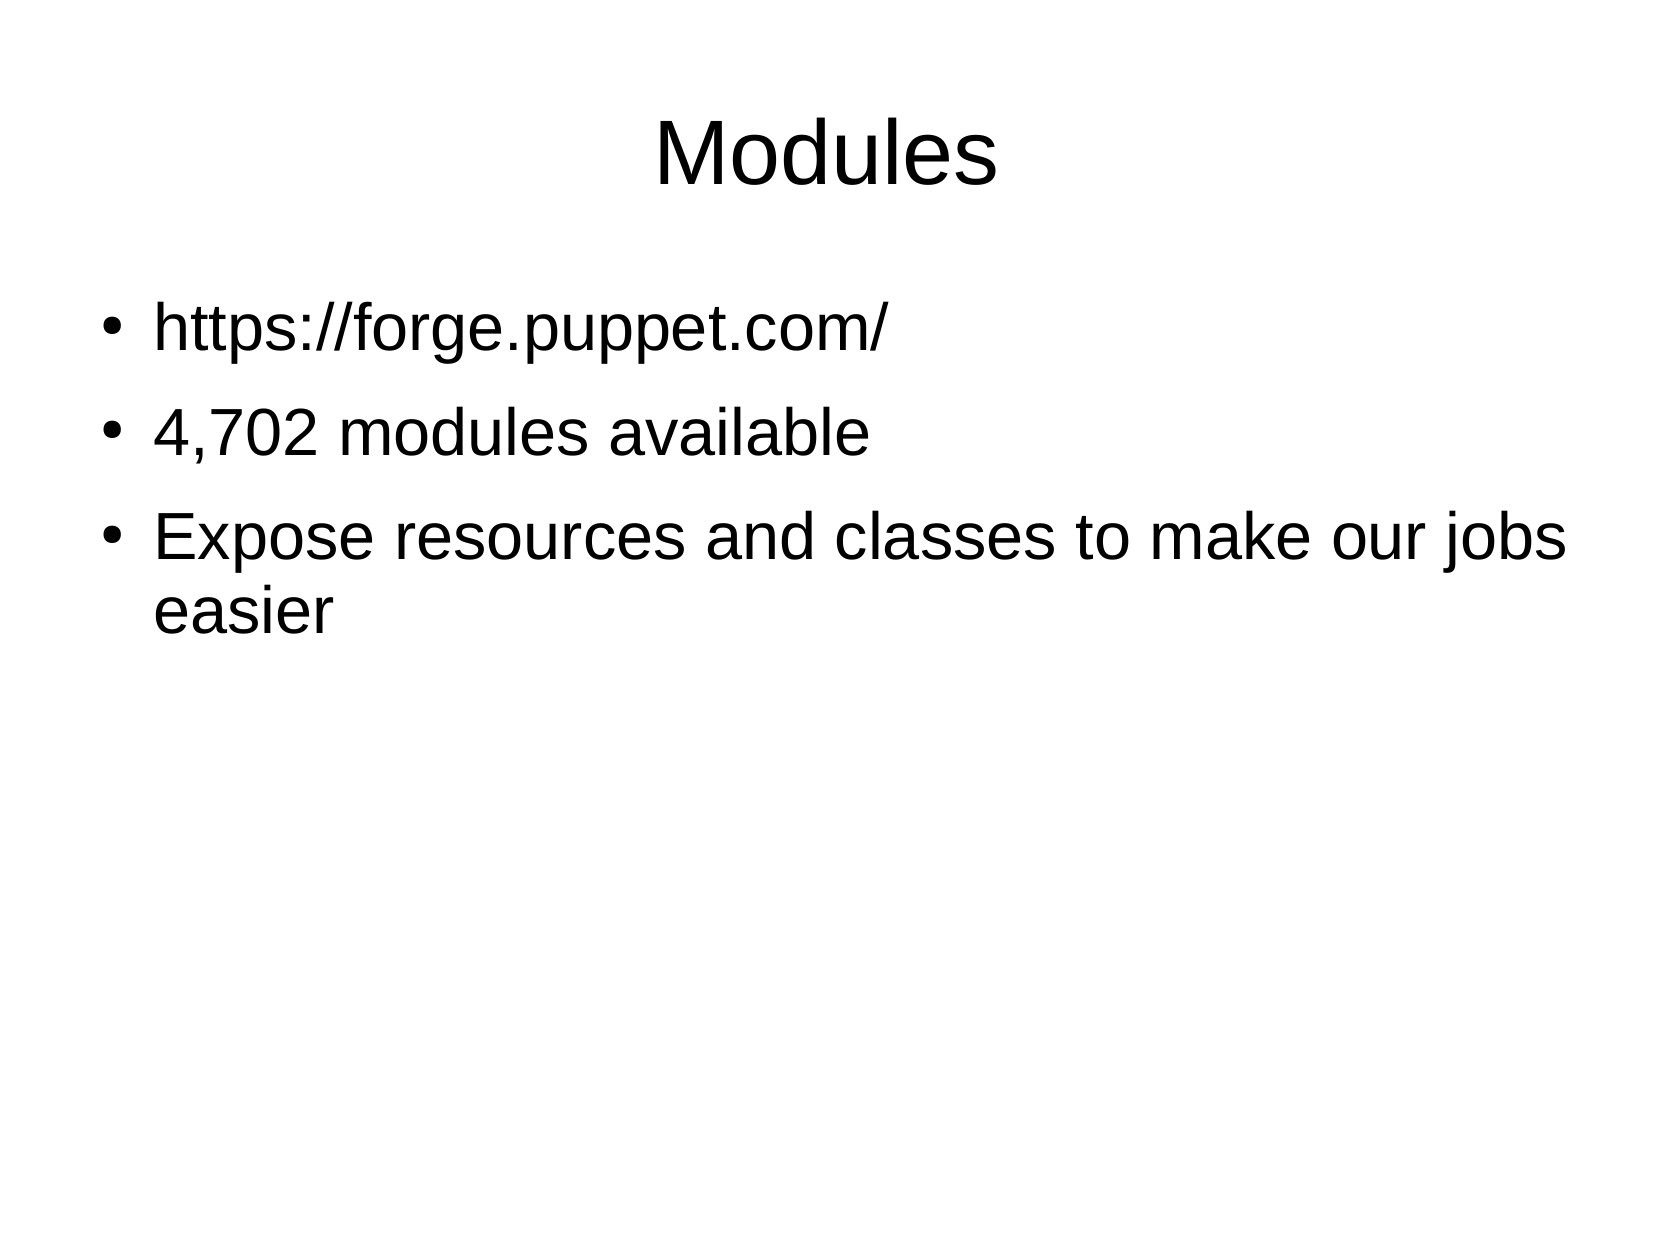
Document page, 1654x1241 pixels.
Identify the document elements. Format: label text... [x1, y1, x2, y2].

title Modules [82, 49, 1571, 257]
list https://forge.puppet.com/ 4,702 modules available Expose resources and classes to make our jobs easier [82, 290, 1571, 1010]
